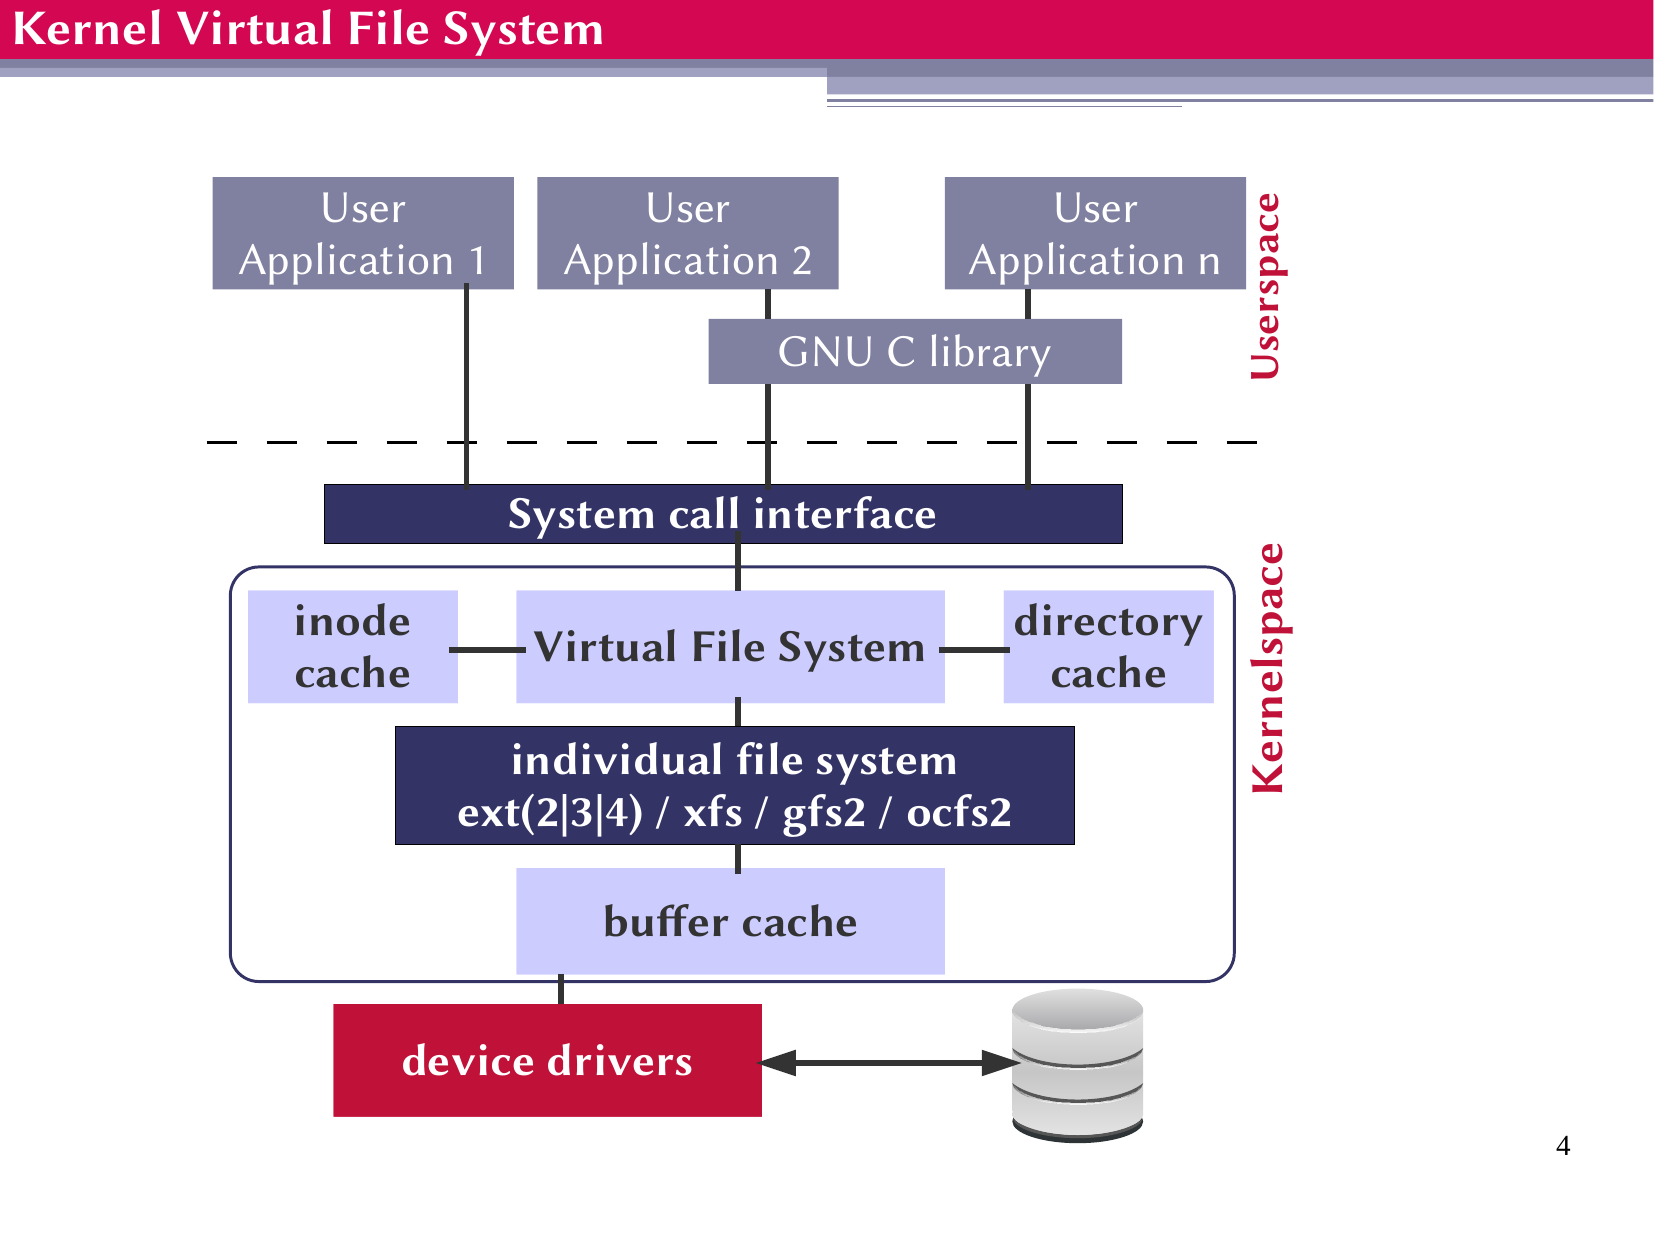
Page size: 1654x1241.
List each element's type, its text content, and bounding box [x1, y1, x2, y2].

text_box [0, 0, 1654, 136]
text_box User Application n [944, 177, 1247, 290]
text_box Virtual File System [516, 590, 945, 704]
text_box individual file system ext(2|3|4) / xfs / gfs2 / ocfs2 [395, 726, 1075, 845]
text_box device drivers [333, 1004, 762, 1117]
text_box System call interface [324, 484, 1123, 544]
text_box GNU C library [708, 318, 1123, 384]
text_box Kernelspace [1234, 541, 1302, 812]
picture [1003, 988, 1152, 1152]
list Kernel Virtual File System [11, 0, 751, 58]
text_box Userspace [1234, 187, 1297, 398]
text_box directory cache [1003, 590, 1214, 704]
text_box User Application 1 [212, 177, 514, 290]
text_box User Application 2 [537, 177, 839, 290]
text_box inode cache [248, 590, 458, 704]
text_box buffer cache [516, 868, 945, 975]
